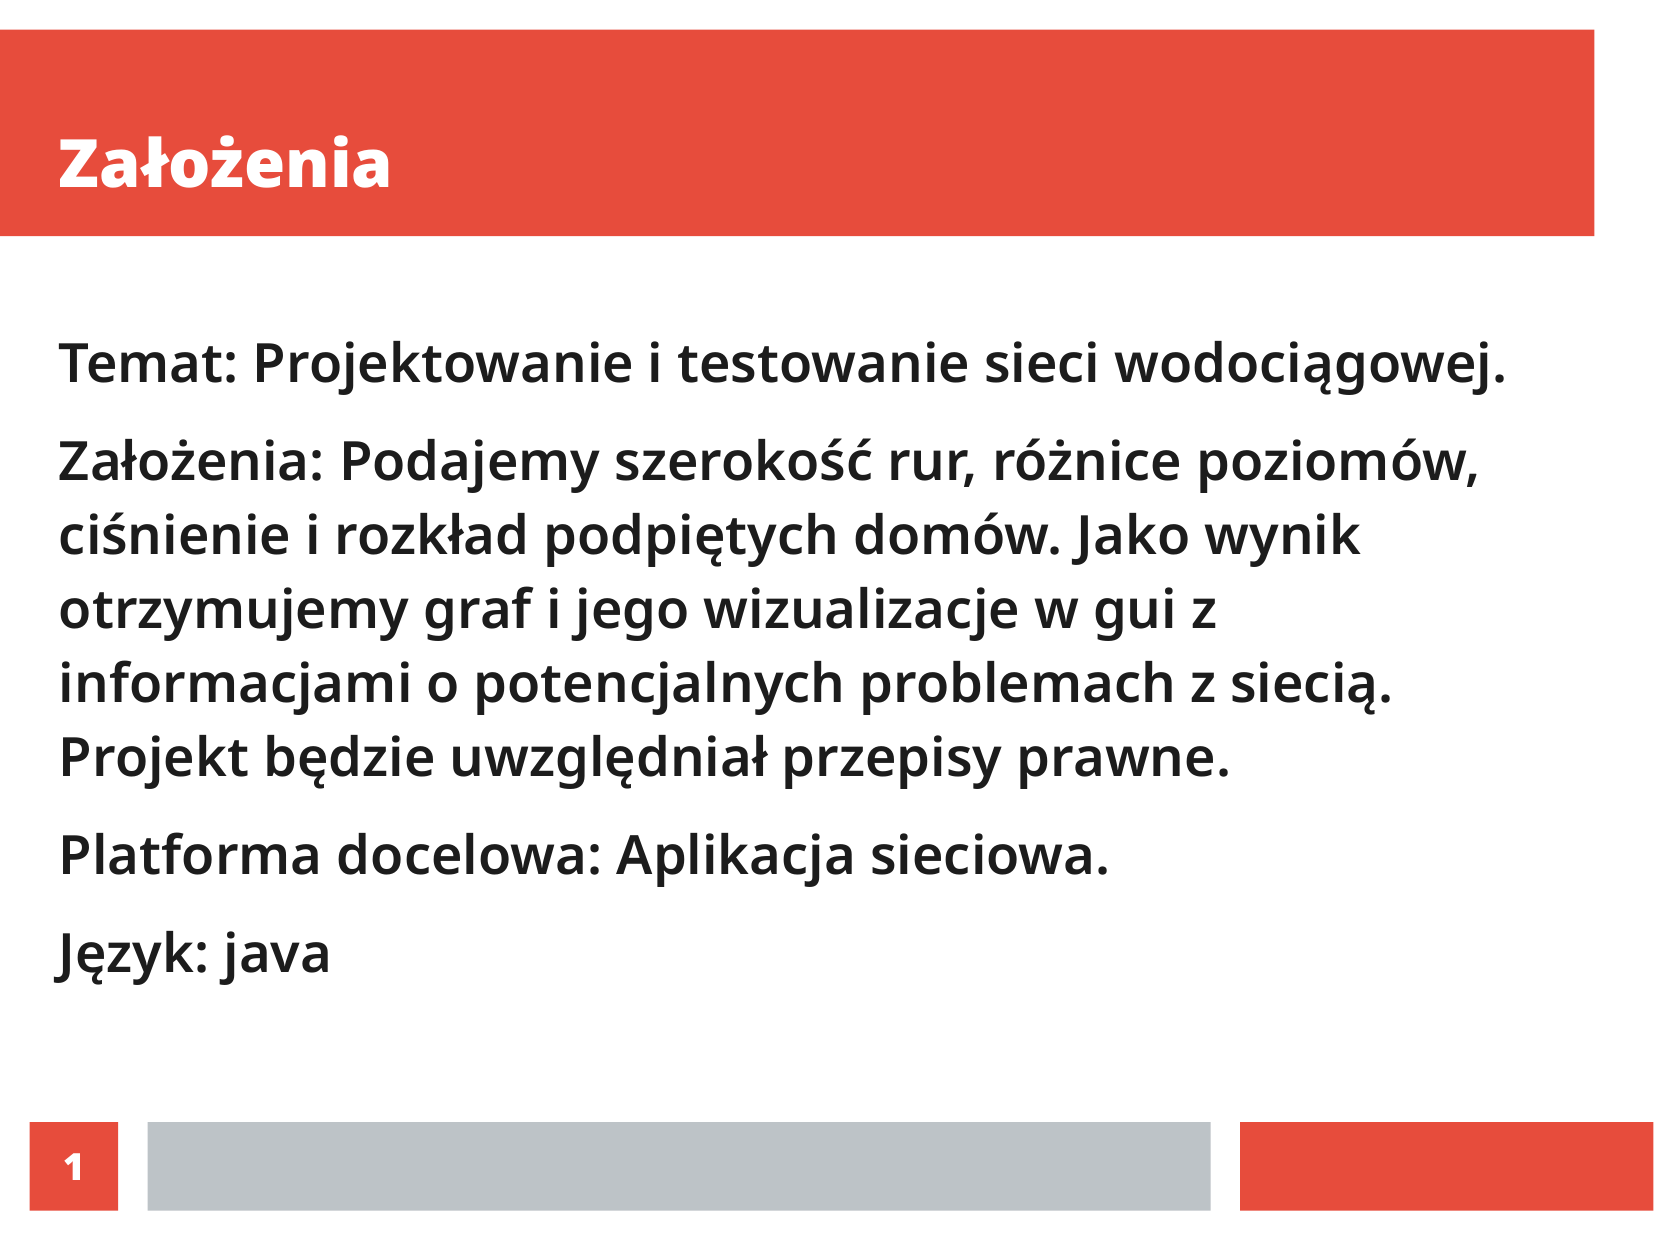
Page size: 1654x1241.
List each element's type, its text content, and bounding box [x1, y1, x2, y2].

list Temat: Projektowanie i testowanie sieci wodociągowej. Założenia: Podajemy szerokość rur, różnice poziomów, ciśnienie i rozkład podpiętych domów. Jako wynik otrzymujemy graf i jego wizualizacje w gui z informacjami o potencjalnych problemach z siecią. Projekt będzie uwzględniał przepisy prawne. Platforma docelowa: Aplikacja sieciowa. Język: java [59, 324, 1565, 1093]
title Założenia [59, 59, 1595, 207]
